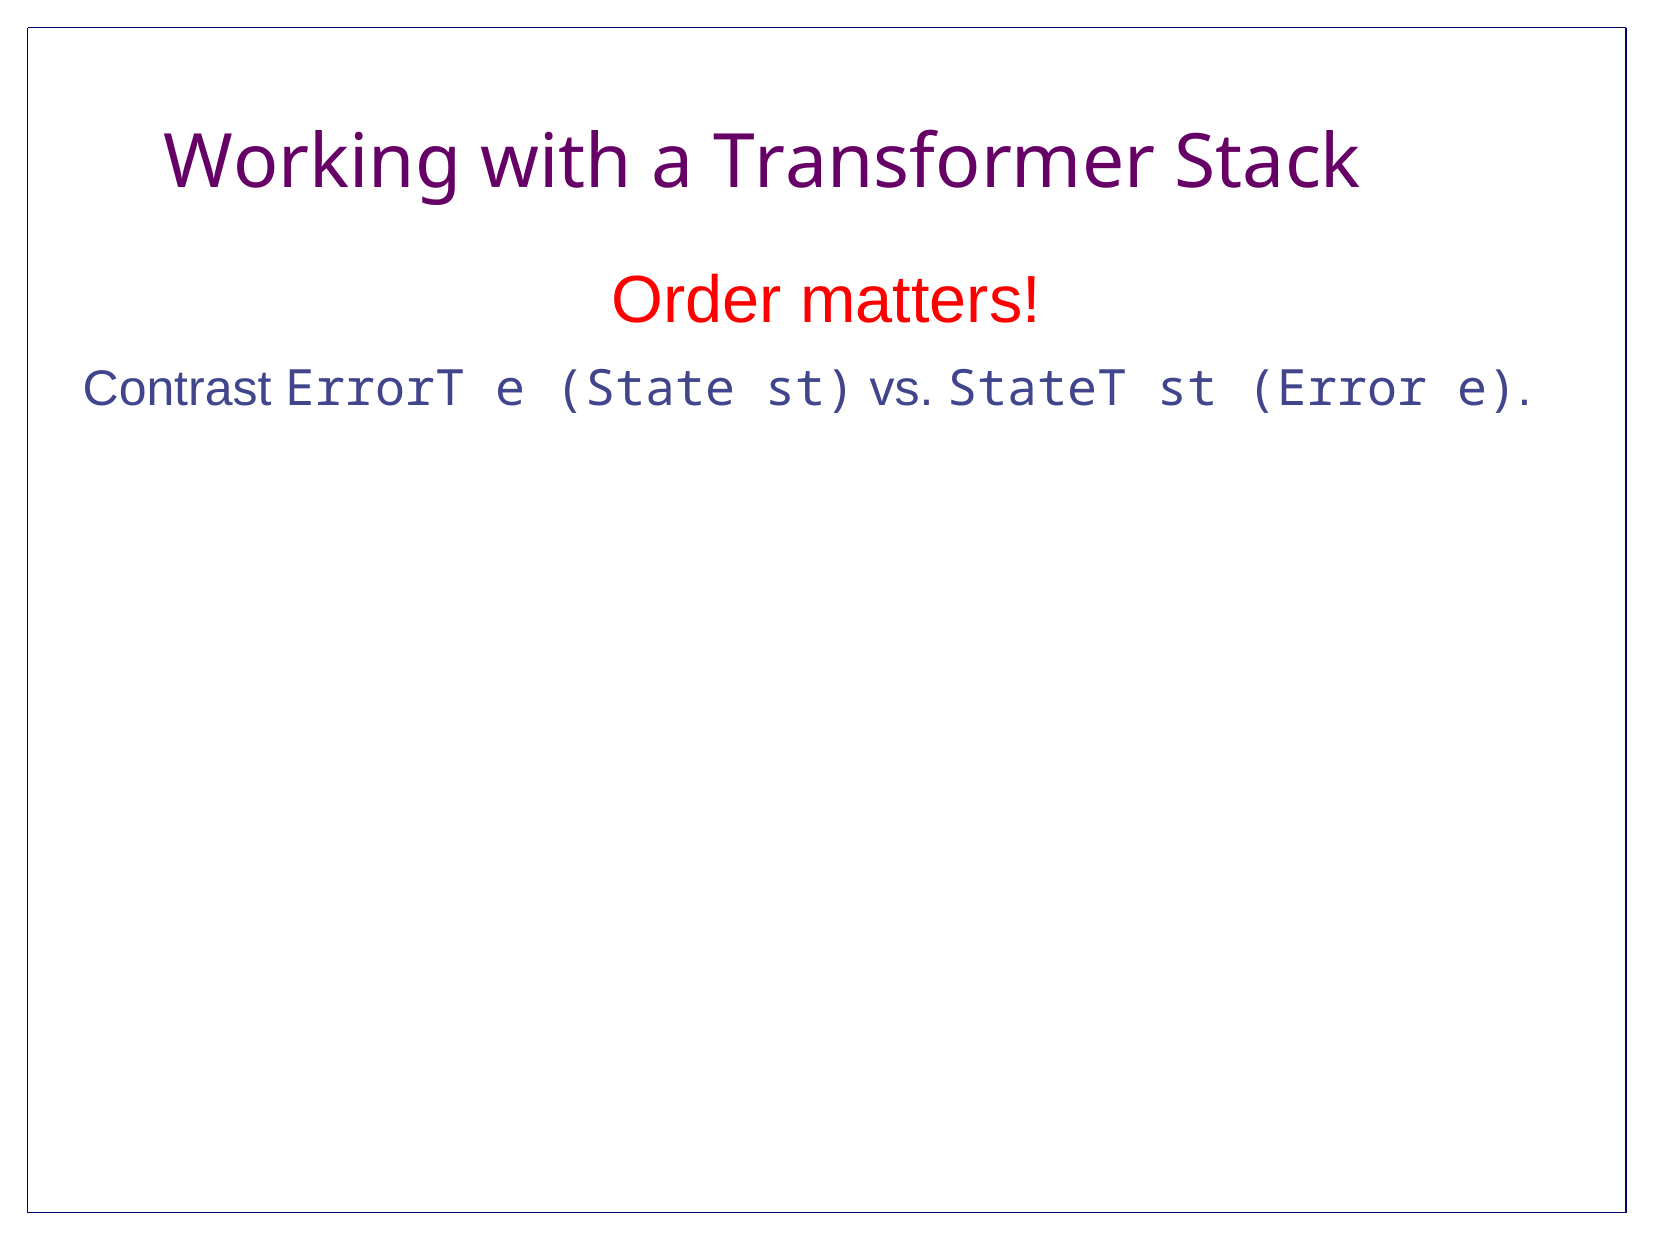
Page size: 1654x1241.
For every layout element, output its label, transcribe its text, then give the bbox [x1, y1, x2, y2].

title Working with a Transformer Stack [163, 54, 1528, 262]
list Order matters! Contrast ErrorT e (State st) vs. StateT st (Error e). [82, 262, 1571, 1201]
text_box [0, 255, 389, 416]
